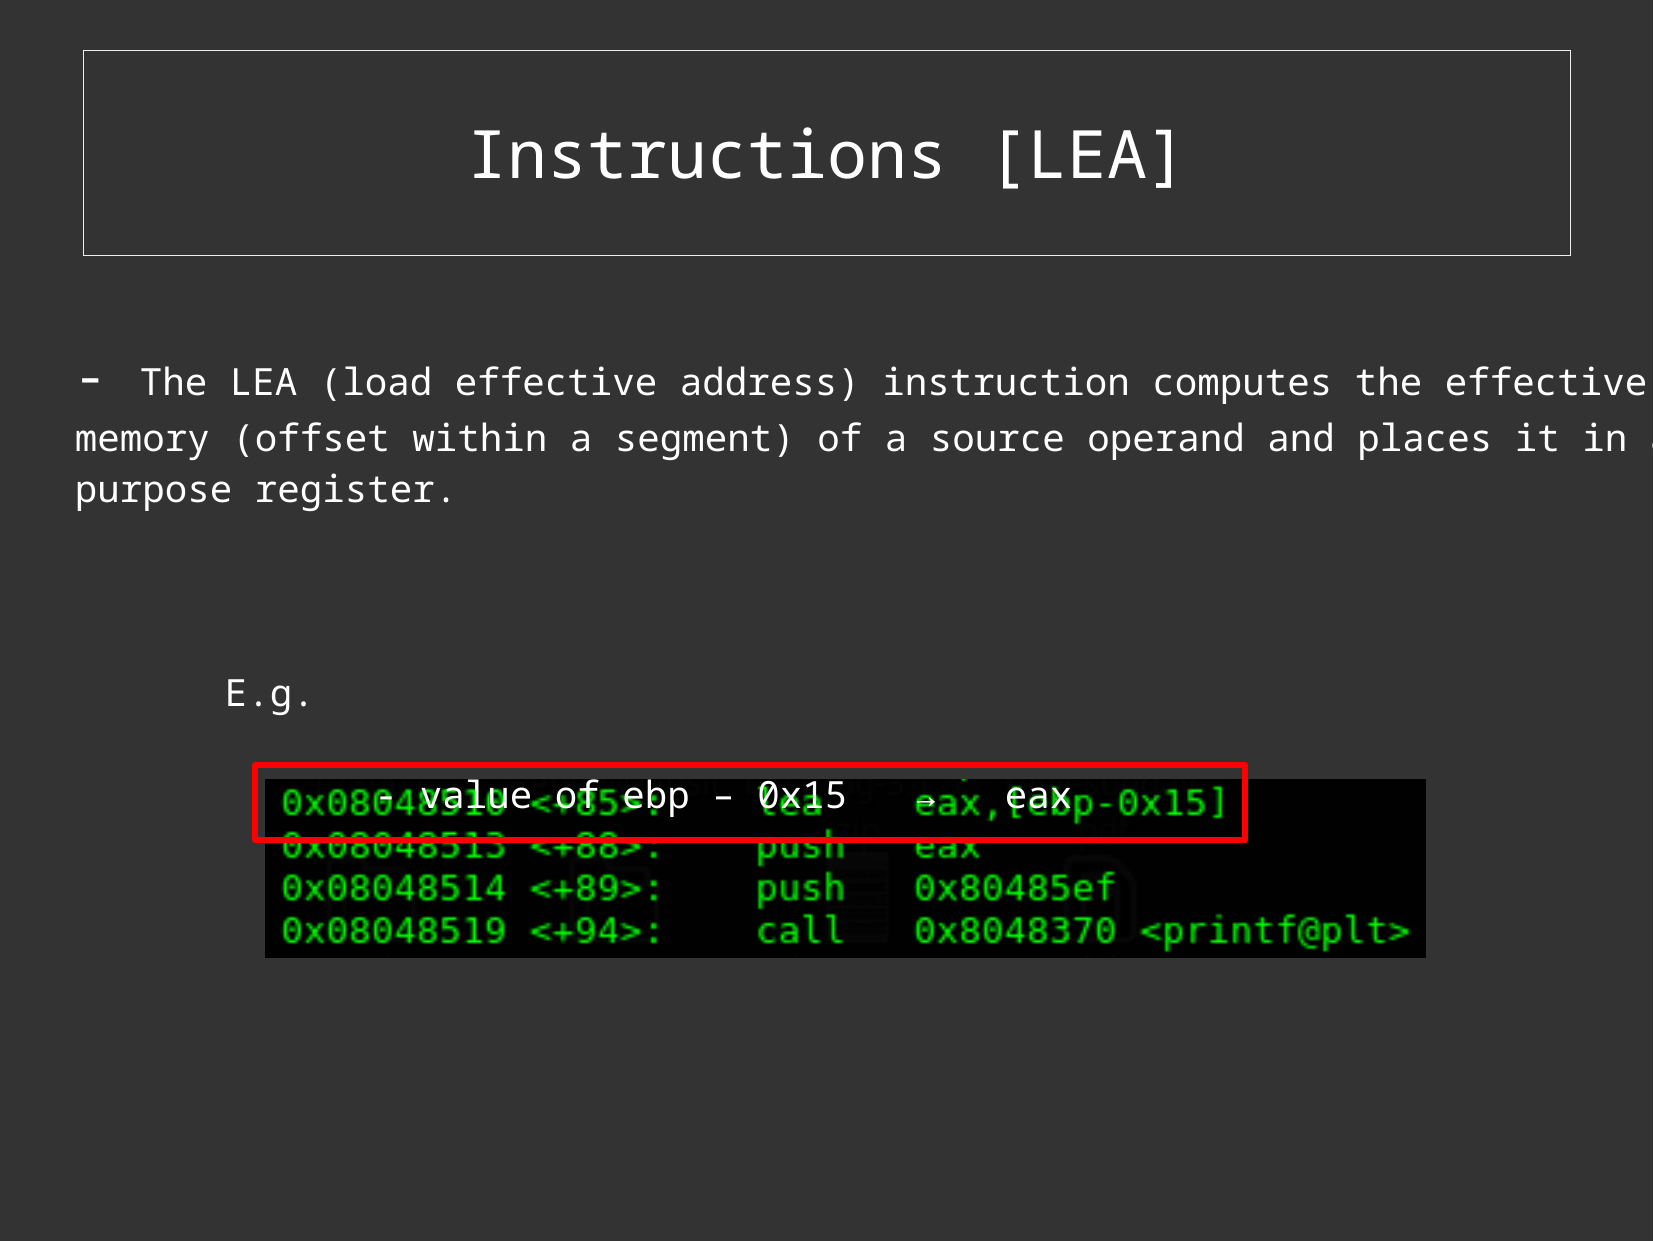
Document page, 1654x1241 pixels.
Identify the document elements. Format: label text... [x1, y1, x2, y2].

picture [650, 790, 661, 806]
picture [265, 779, 1242, 837]
text_box Instructions [LEA] [83, 50, 1571, 256]
picture [265, 779, 1426, 958]
text_box - The LEA (load effective address) instruction computes the effective address in memory (offset within a segment) of a source operand and places it in a general- purpose register. E.g. - value of ebp – 0x15 → eax [60, 330, 1626, 700]
